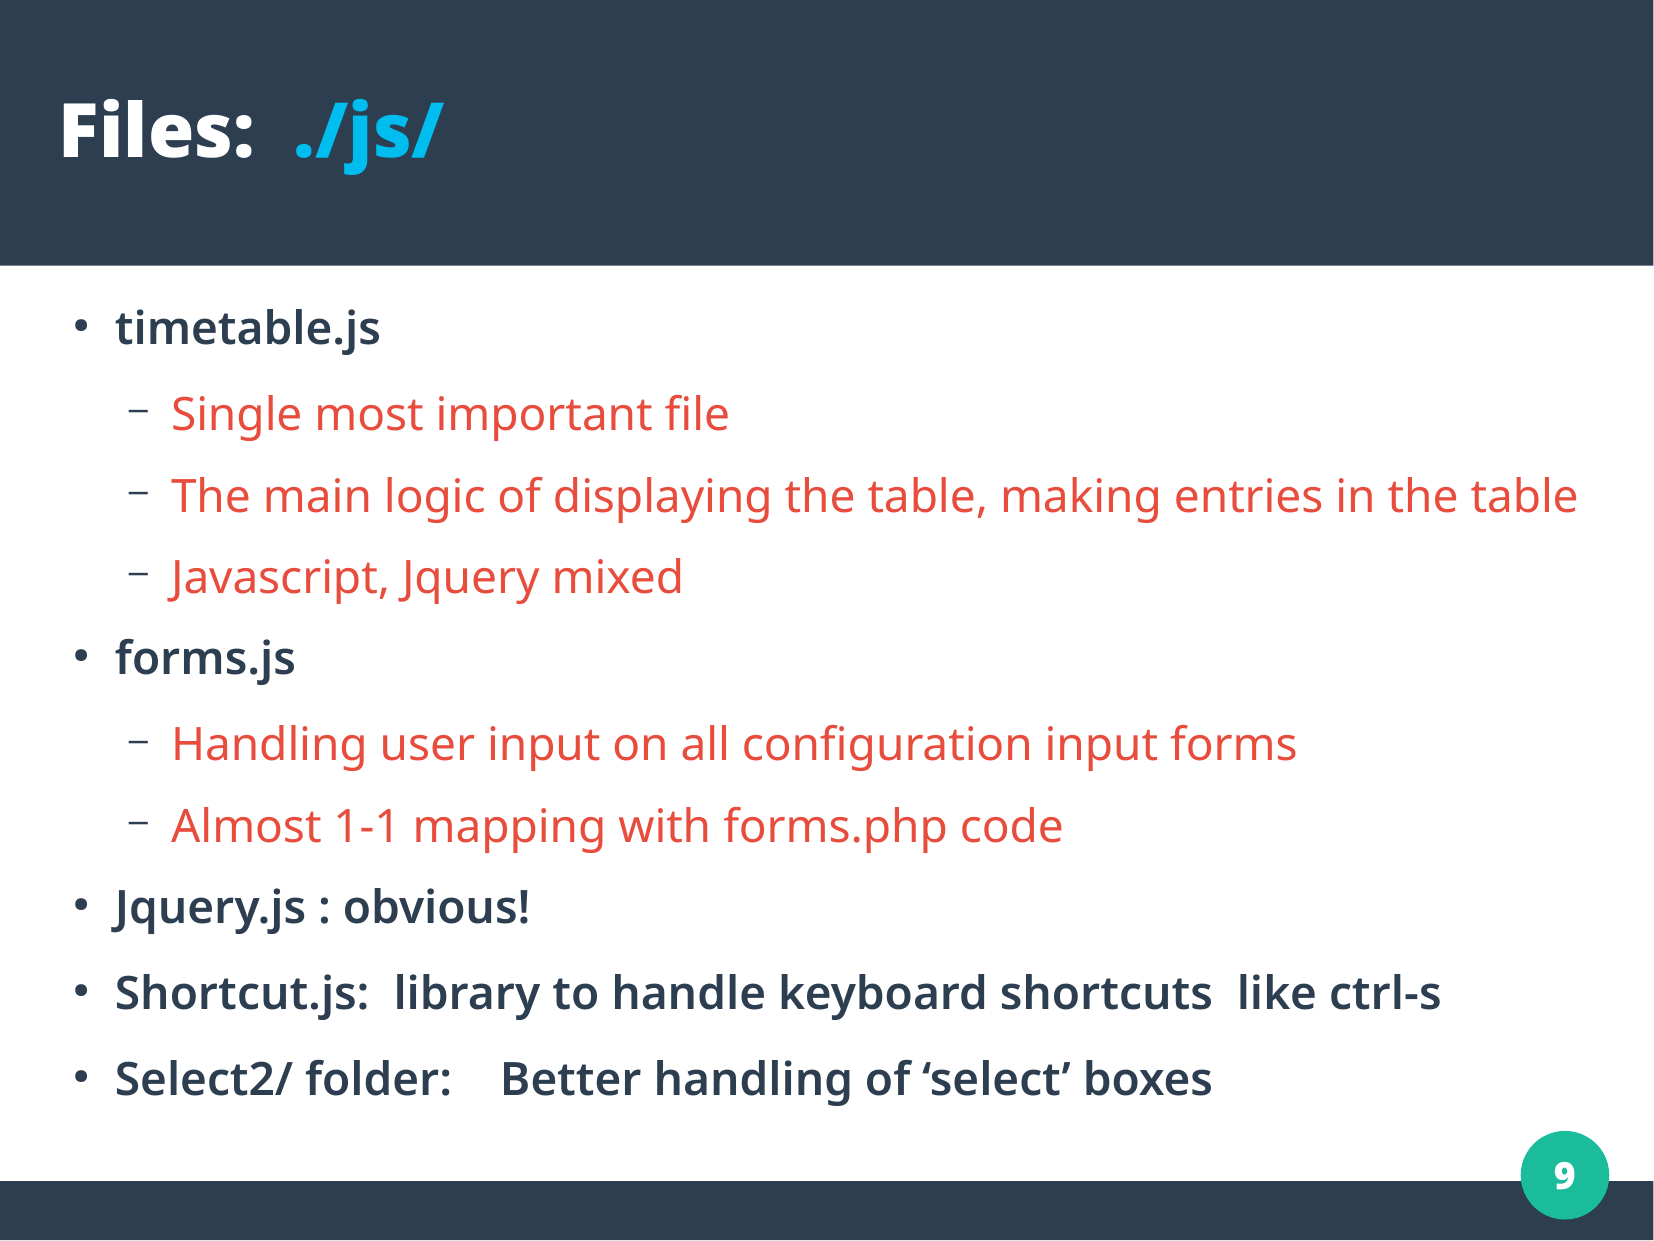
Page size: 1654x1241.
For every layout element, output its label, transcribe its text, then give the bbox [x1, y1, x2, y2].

title Files: ./js/ [59, 49, 1595, 207]
list timetable.js Single most important file The main logic of displaying the table, making entries in the table Javascript, Jquery mixed forms.js Handling user input on all configuration input forms Almost 1-1 mapping with forms.php code Jquery.js : obvious! Shortcut.js: library to handle keyboard shortcuts like ctrl-s Select2/ folder: Better handling of ‘select’ boxes [59, 295, 1595, 1123]
